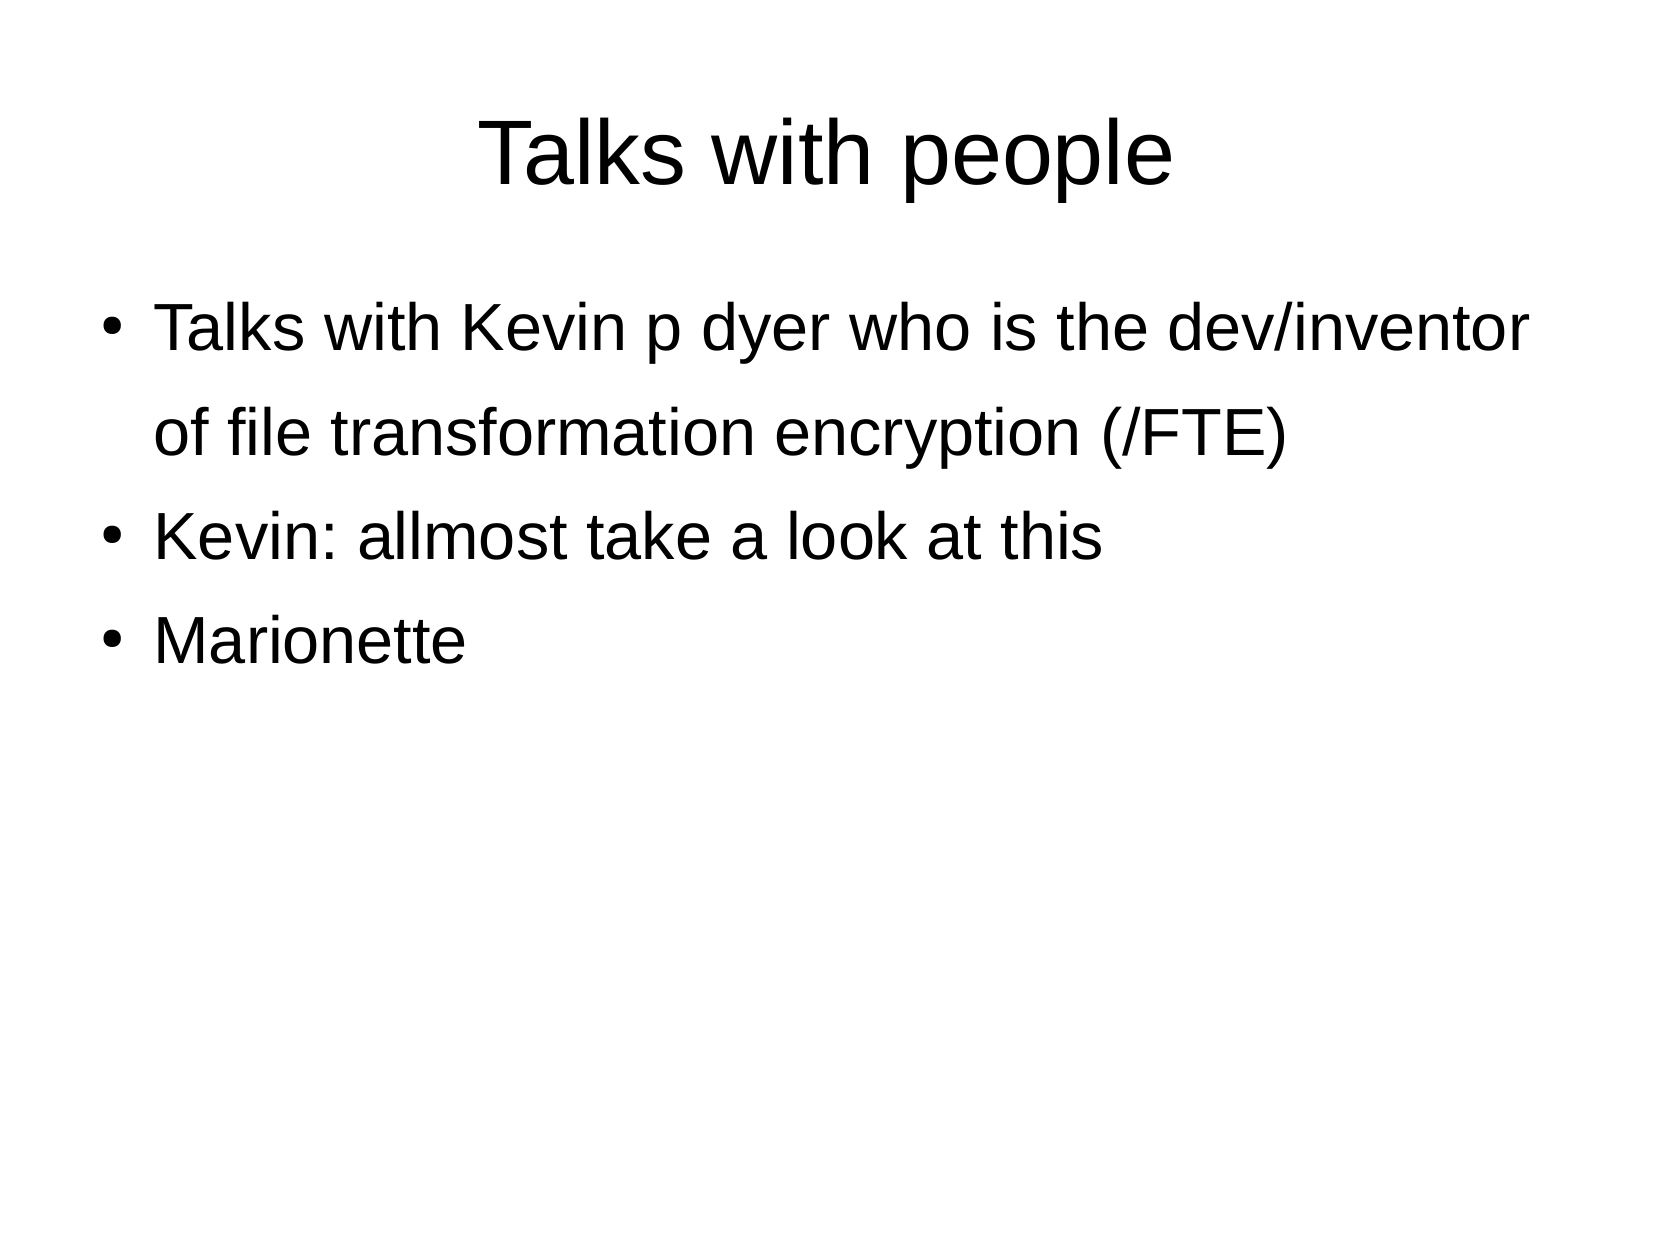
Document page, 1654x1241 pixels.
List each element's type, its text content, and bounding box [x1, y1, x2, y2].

list Talks with Kevin p dyer who is the dev/inventor of file transformation encryption (/FTE) Kevin: allmost take a look at this Marionette [82, 290, 1571, 1010]
title Talks with people [82, 49, 1571, 257]
